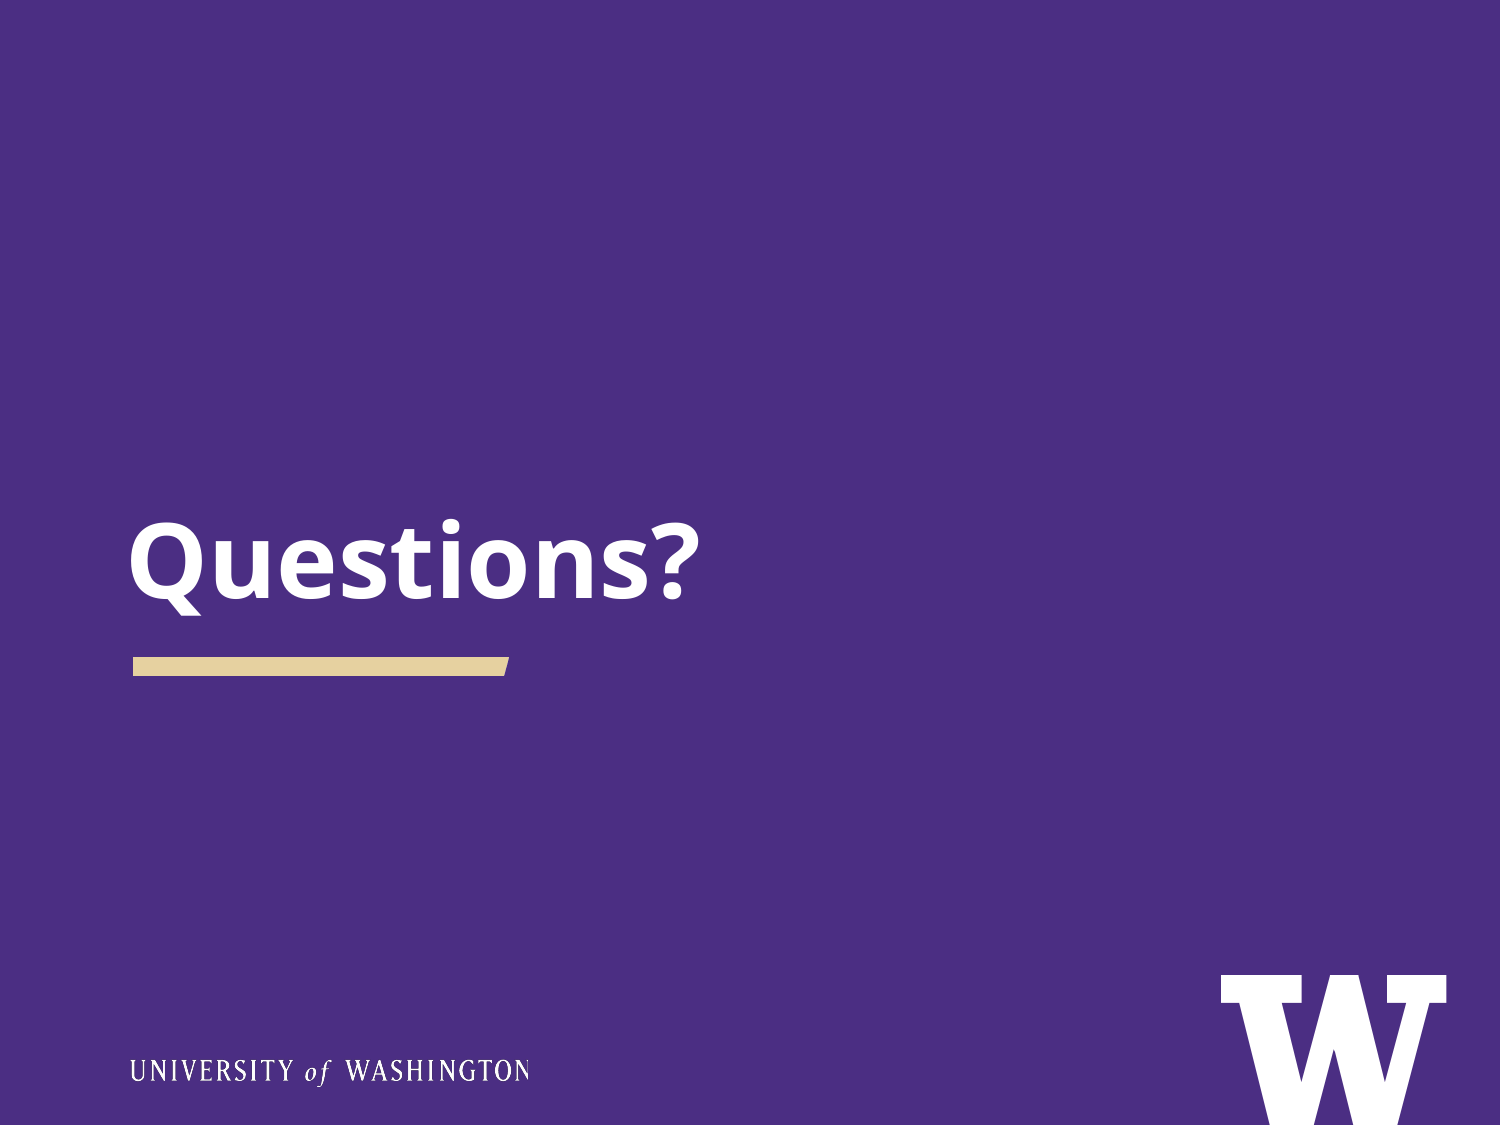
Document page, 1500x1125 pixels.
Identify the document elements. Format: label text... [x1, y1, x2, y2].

picture [1221, 975, 1447, 1125]
picture [133, 657, 509, 676]
picture [111, 1042, 528, 1087]
title Questions? [110, 334, 1254, 627]
